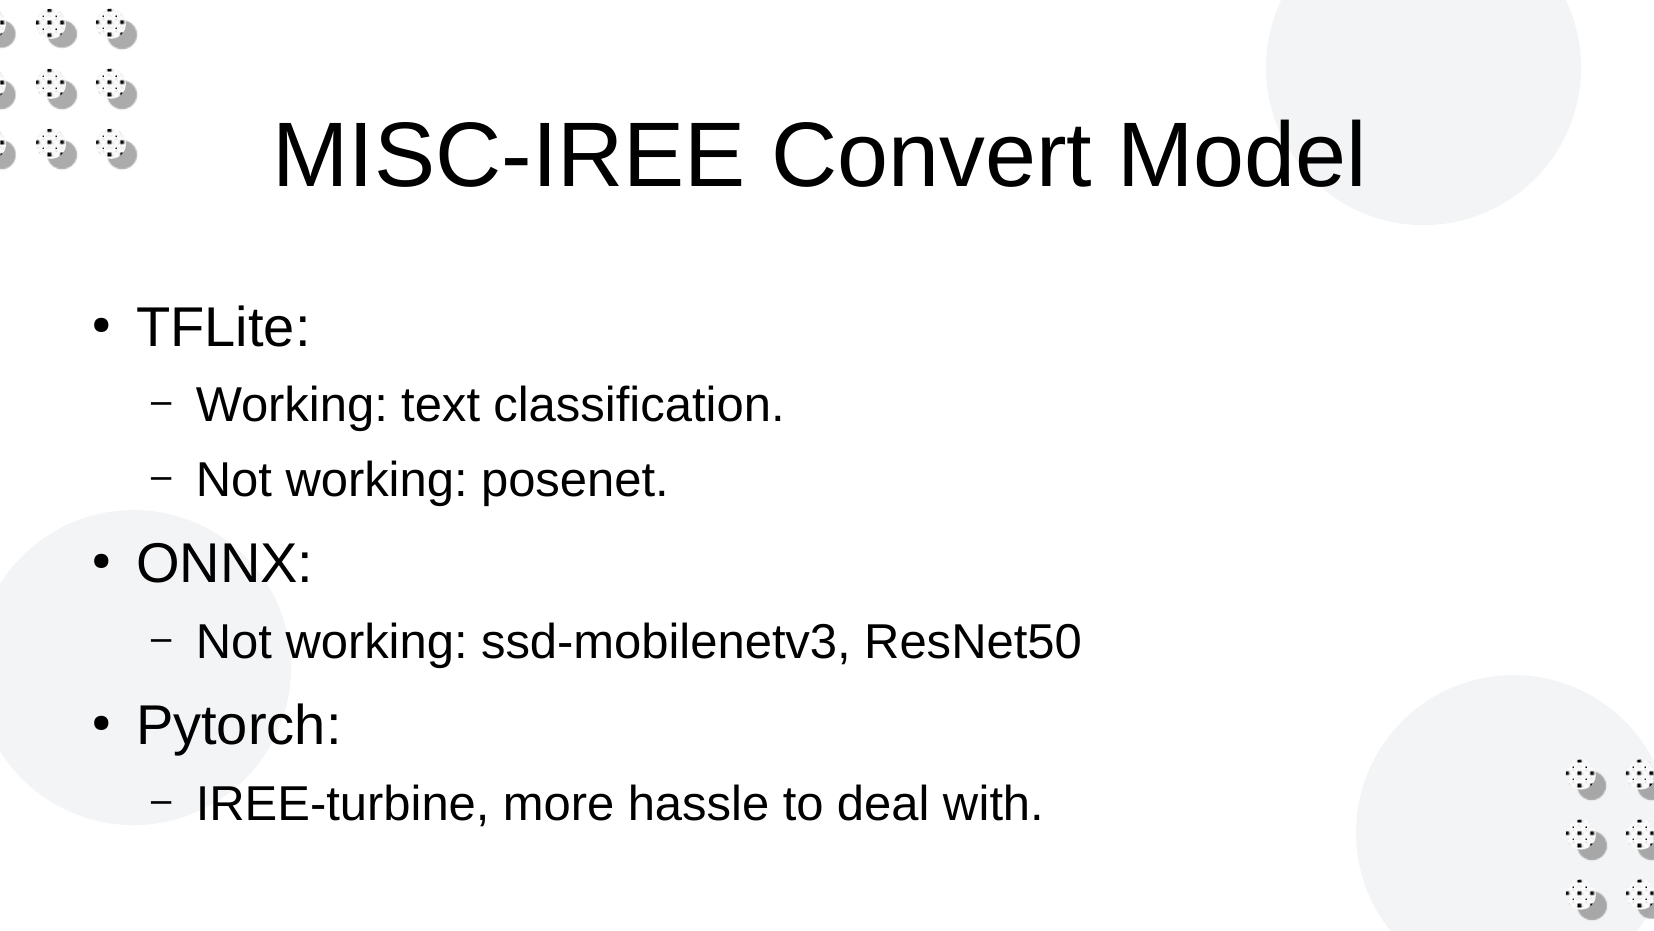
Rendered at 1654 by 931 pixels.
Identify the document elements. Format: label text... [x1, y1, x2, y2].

picture [98, 68, 124, 76]
picture [1565, 879, 1596, 910]
picture [1625, 759, 1654, 790]
picture [35, 68, 66, 99]
picture [1625, 879, 1654, 910]
picture [0, 131, 7, 156]
title MISC-IREE Convert Model [76, 76, 1565, 233]
picture [95, 8, 126, 39]
picture [35, 8, 66, 39]
picture [1565, 759, 1596, 790]
picture [0, 11, 6, 36]
picture [1565, 819, 1596, 850]
list TFLite: Working: text classification. Not working: posenet. ONNX: Not working: ssd-mobilenetv3, ResNet50 Pytorch: IREE-turbine, more hassle to deal with. [76, 295, 1565, 835]
picture [1625, 819, 1654, 850]
picture [0, 71, 6, 96]
picture [35, 128, 67, 159]
